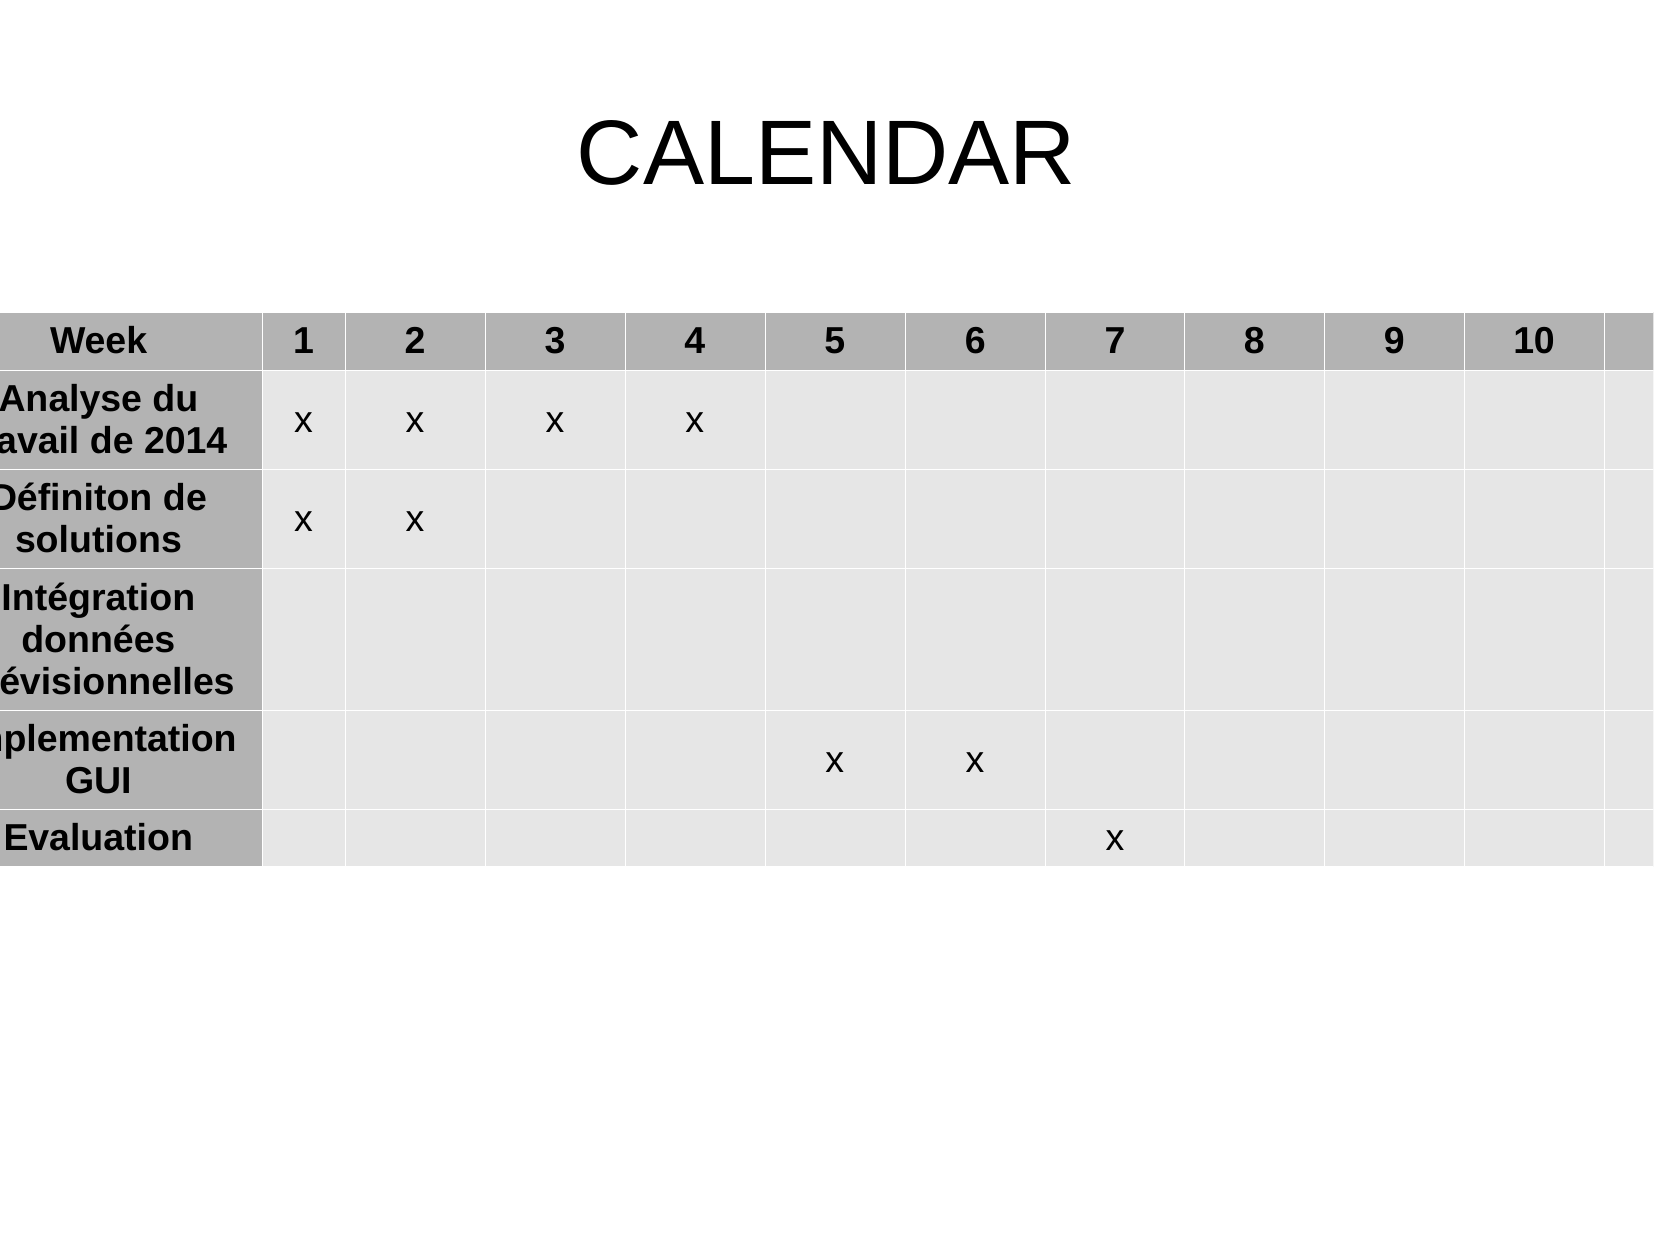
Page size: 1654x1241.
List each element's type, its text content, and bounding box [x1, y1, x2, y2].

table_cell [1325, 470, 1464, 568]
table_header 6 [906, 313, 1045, 370]
table_header 10 [1465, 313, 1604, 370]
table_cell [626, 711, 765, 809]
table_cell [1605, 711, 1654, 809]
table_cell [906, 371, 1045, 469]
table_cell x [263, 470, 345, 568]
table_cell [766, 569, 905, 710]
table_cell [626, 470, 765, 568]
table_header 1 [263, 313, 345, 370]
table_cell x [1046, 810, 1184, 866]
table_cell [766, 470, 905, 568]
table_cell [486, 711, 625, 809]
table_cell [1325, 569, 1464, 710]
table_cell [346, 569, 485, 710]
table_cell [346, 711, 485, 809]
table_cell [486, 810, 625, 866]
table_cell x [766, 711, 905, 809]
table_cell [1325, 711, 1464, 809]
table_header 2 [346, 313, 485, 370]
table_cell x [486, 371, 625, 469]
table_cell [1465, 371, 1604, 469]
table_cell x [346, 470, 485, 568]
table_cell [906, 810, 1045, 866]
table_cell [1185, 470, 1324, 568]
title CALENDAR [82, 49, 1571, 257]
table_cell x [263, 371, 345, 469]
table_header 11 [1605, 313, 1654, 370]
table_cell [766, 371, 905, 469]
table_cell [263, 569, 345, 710]
table_cell Implementation GUI [0, 711, 262, 809]
table_header 3 [486, 313, 625, 370]
table_cell [1605, 569, 1654, 710]
table_header 7 [1046, 313, 1184, 370]
table_cell Analyse du travail de 2014 [0, 371, 262, 469]
table_cell [1325, 810, 1464, 866]
table_cell [1605, 810, 1654, 866]
table_cell [1185, 569, 1324, 710]
table_header 8 [1185, 313, 1324, 370]
table_cell [1046, 470, 1184, 568]
table_cell [346, 810, 485, 866]
table_cell [906, 470, 1045, 568]
table_cell [1465, 810, 1604, 866]
table_cell [486, 470, 625, 568]
table_cell [1325, 371, 1464, 469]
table_cell [486, 569, 625, 710]
table_cell x [626, 371, 765, 469]
table_cell [1185, 711, 1324, 809]
table_cell [1465, 711, 1604, 809]
table_header 4 [626, 313, 765, 370]
table_cell Intégration données prévisionnelles [0, 569, 262, 710]
table_cell [263, 711, 345, 809]
table_cell [1185, 371, 1324, 469]
table_cell x [346, 371, 485, 469]
table_cell [1605, 371, 1654, 469]
table_cell [1046, 711, 1184, 809]
table_cell [1046, 371, 1184, 469]
table_cell [1185, 810, 1324, 866]
table_cell [626, 810, 765, 866]
table_cell [906, 569, 1045, 710]
table_cell [1465, 470, 1604, 568]
table_cell [626, 569, 765, 710]
table_header 5 [766, 313, 905, 370]
table_cell [1046, 569, 1184, 710]
table_header 9 [1325, 313, 1464, 370]
table_cell Evaluation [0, 810, 262, 866]
table_header Week [0, 313, 262, 370]
table_cell [1465, 569, 1604, 710]
table_cell x [906, 711, 1045, 809]
table_cell [766, 810, 905, 866]
table_cell [1605, 470, 1654, 568]
table_cell Définiton de solutions [0, 470, 262, 568]
table_cell [263, 810, 345, 866]
